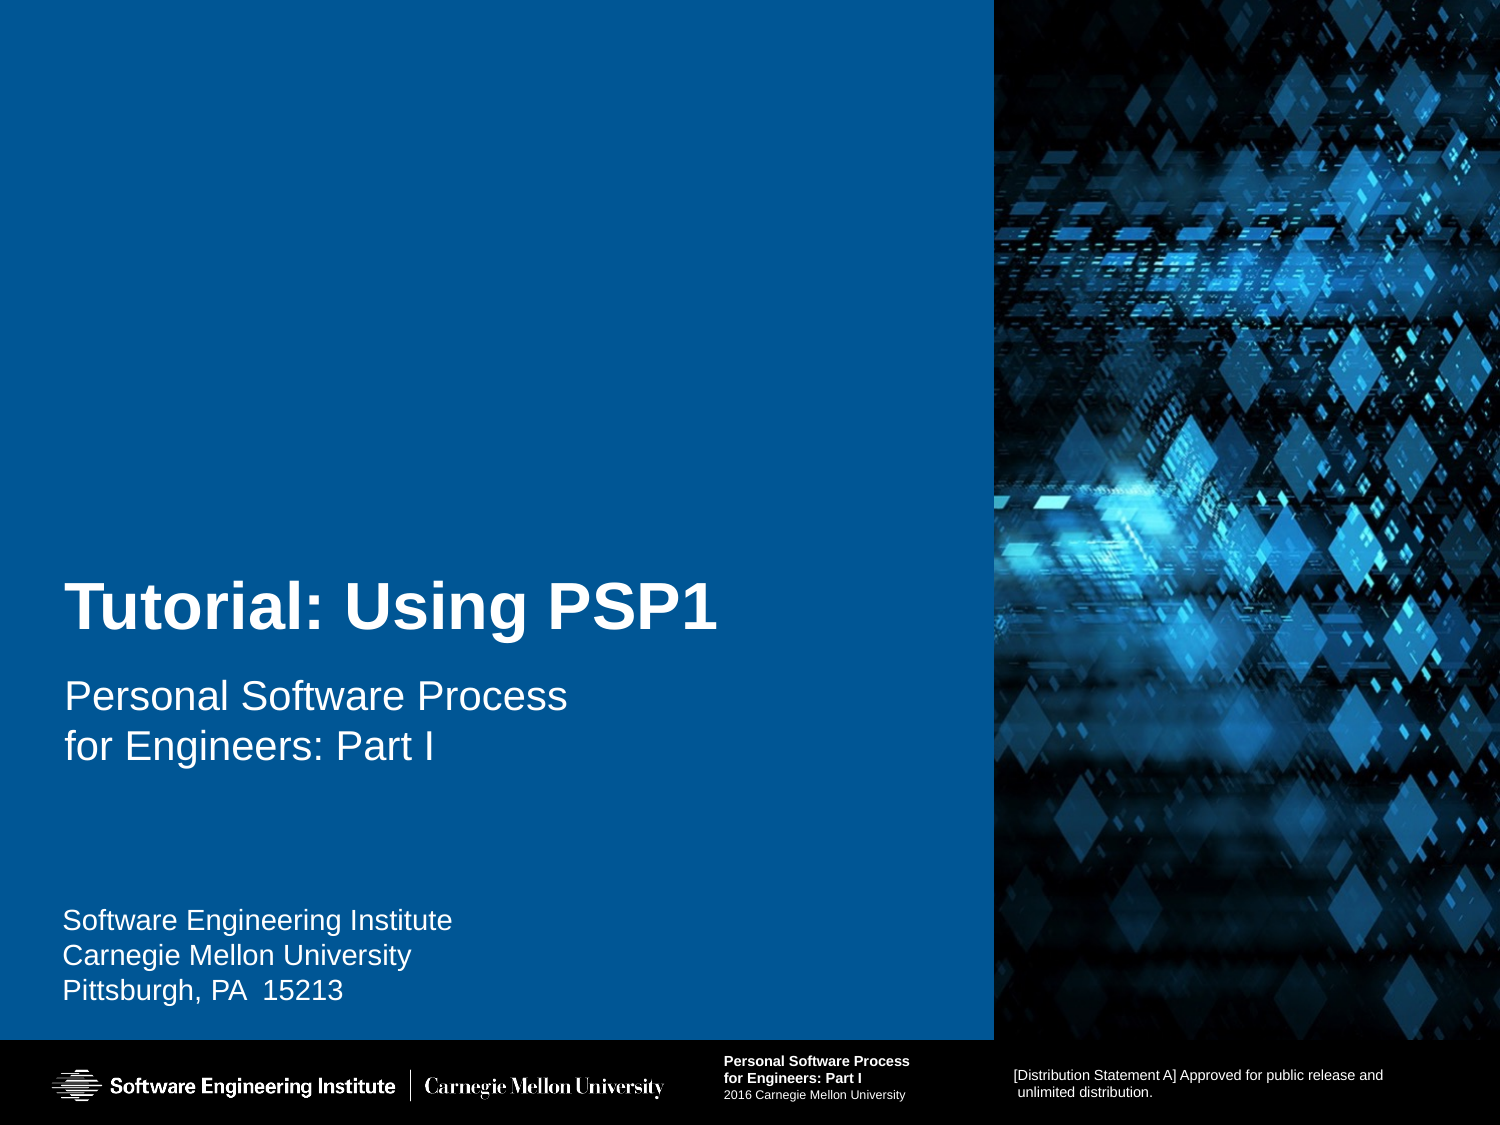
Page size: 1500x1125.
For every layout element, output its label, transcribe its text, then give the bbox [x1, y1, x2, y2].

title Tutorial: Using PSP1 [64, 43, 850, 644]
subtitle Personal Software Process for Engineers: Part I [64, 668, 850, 882]
picture [43, 1062, 673, 1106]
picture [994, 0, 1500, 1040]
